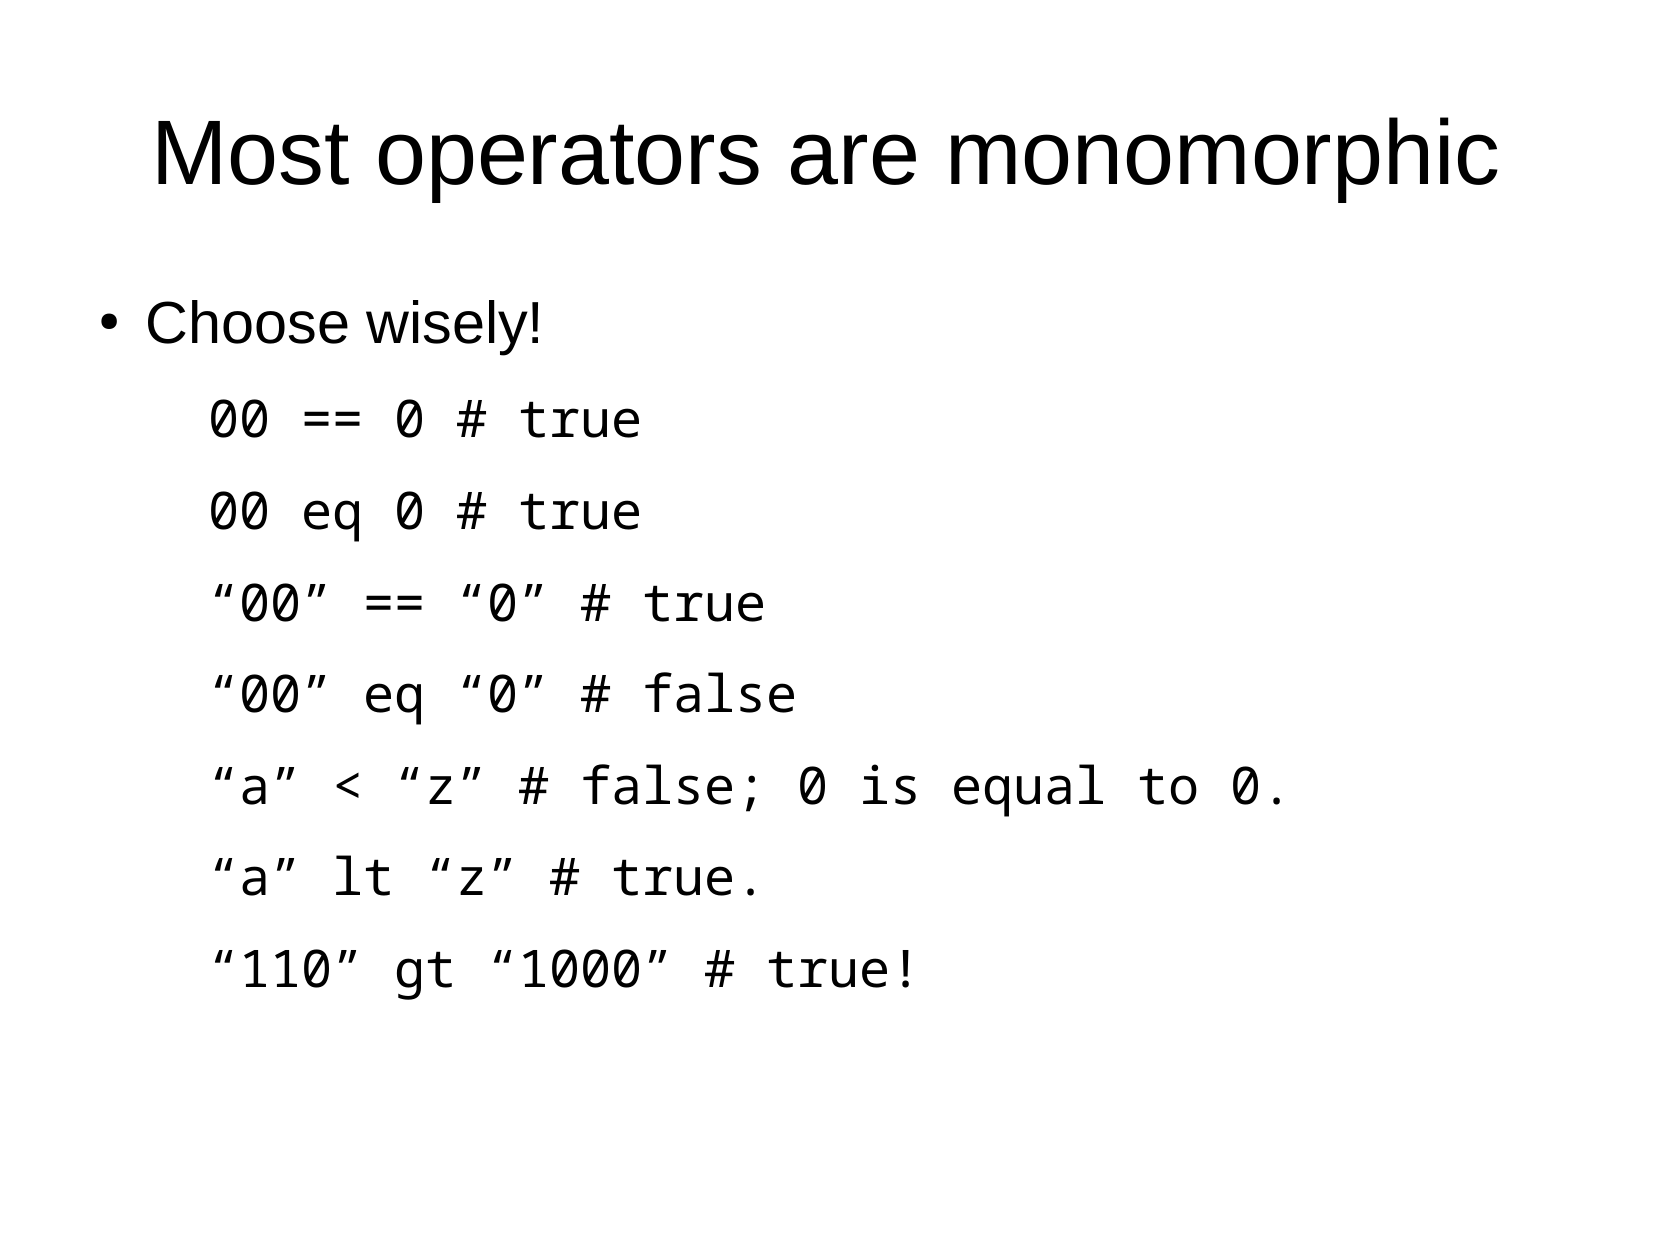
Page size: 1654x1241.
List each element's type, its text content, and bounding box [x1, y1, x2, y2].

title Most operators are monomorphic [82, 49, 1571, 257]
list Choose wisely! 00 == 0 # true 00 eq 0 # true “00” == “0” # true “00” eq “0” # false “a” < “z” # false; 0 is equal to 0. “a” lt “z” # true. “110” gt “1000” # true! [82, 290, 1571, 1010]
